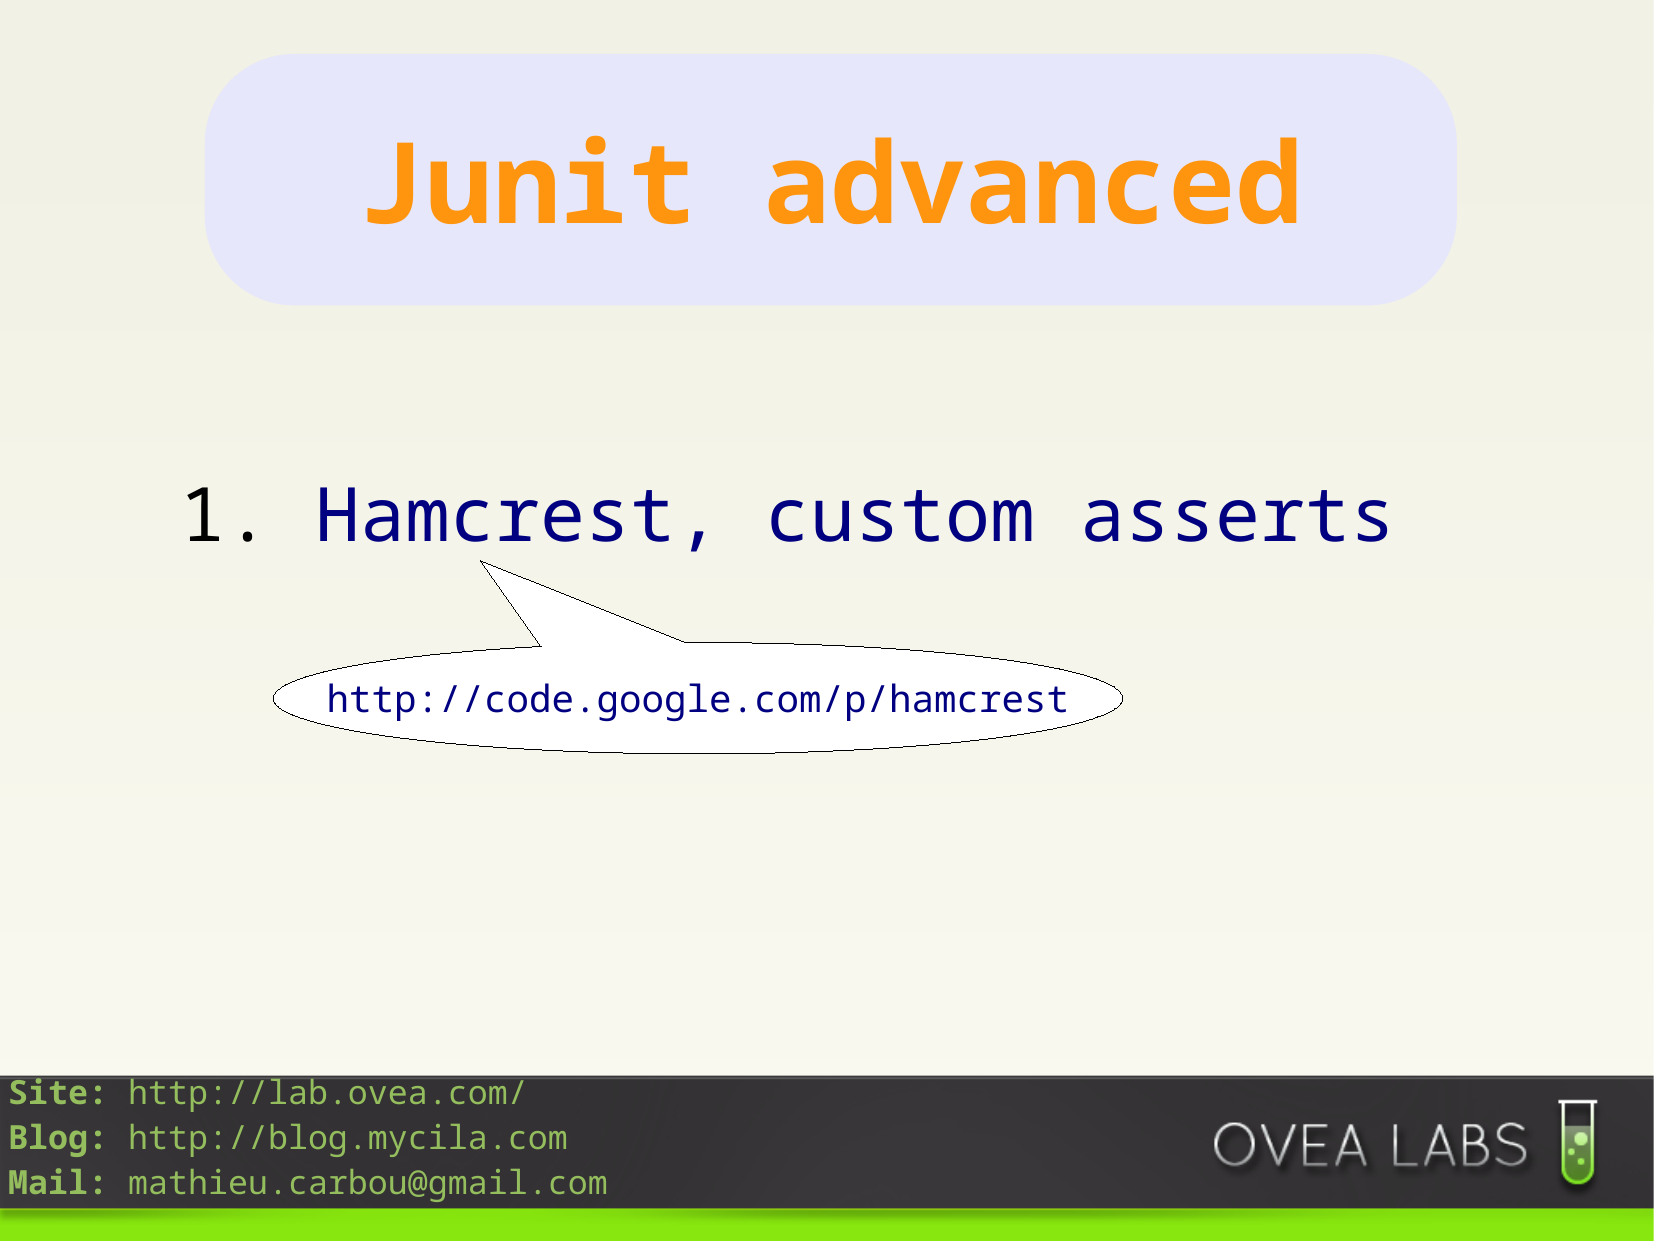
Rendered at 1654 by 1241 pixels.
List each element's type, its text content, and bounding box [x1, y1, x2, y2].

text_box Hamcrest, custom asserts [165, 454, 1517, 976]
text_box Junit advanced [204, 53, 1457, 306]
picture [0, 0, 1654, 1241]
text_box http://code.google.com/p/hamcrest [273, 560, 1123, 754]
